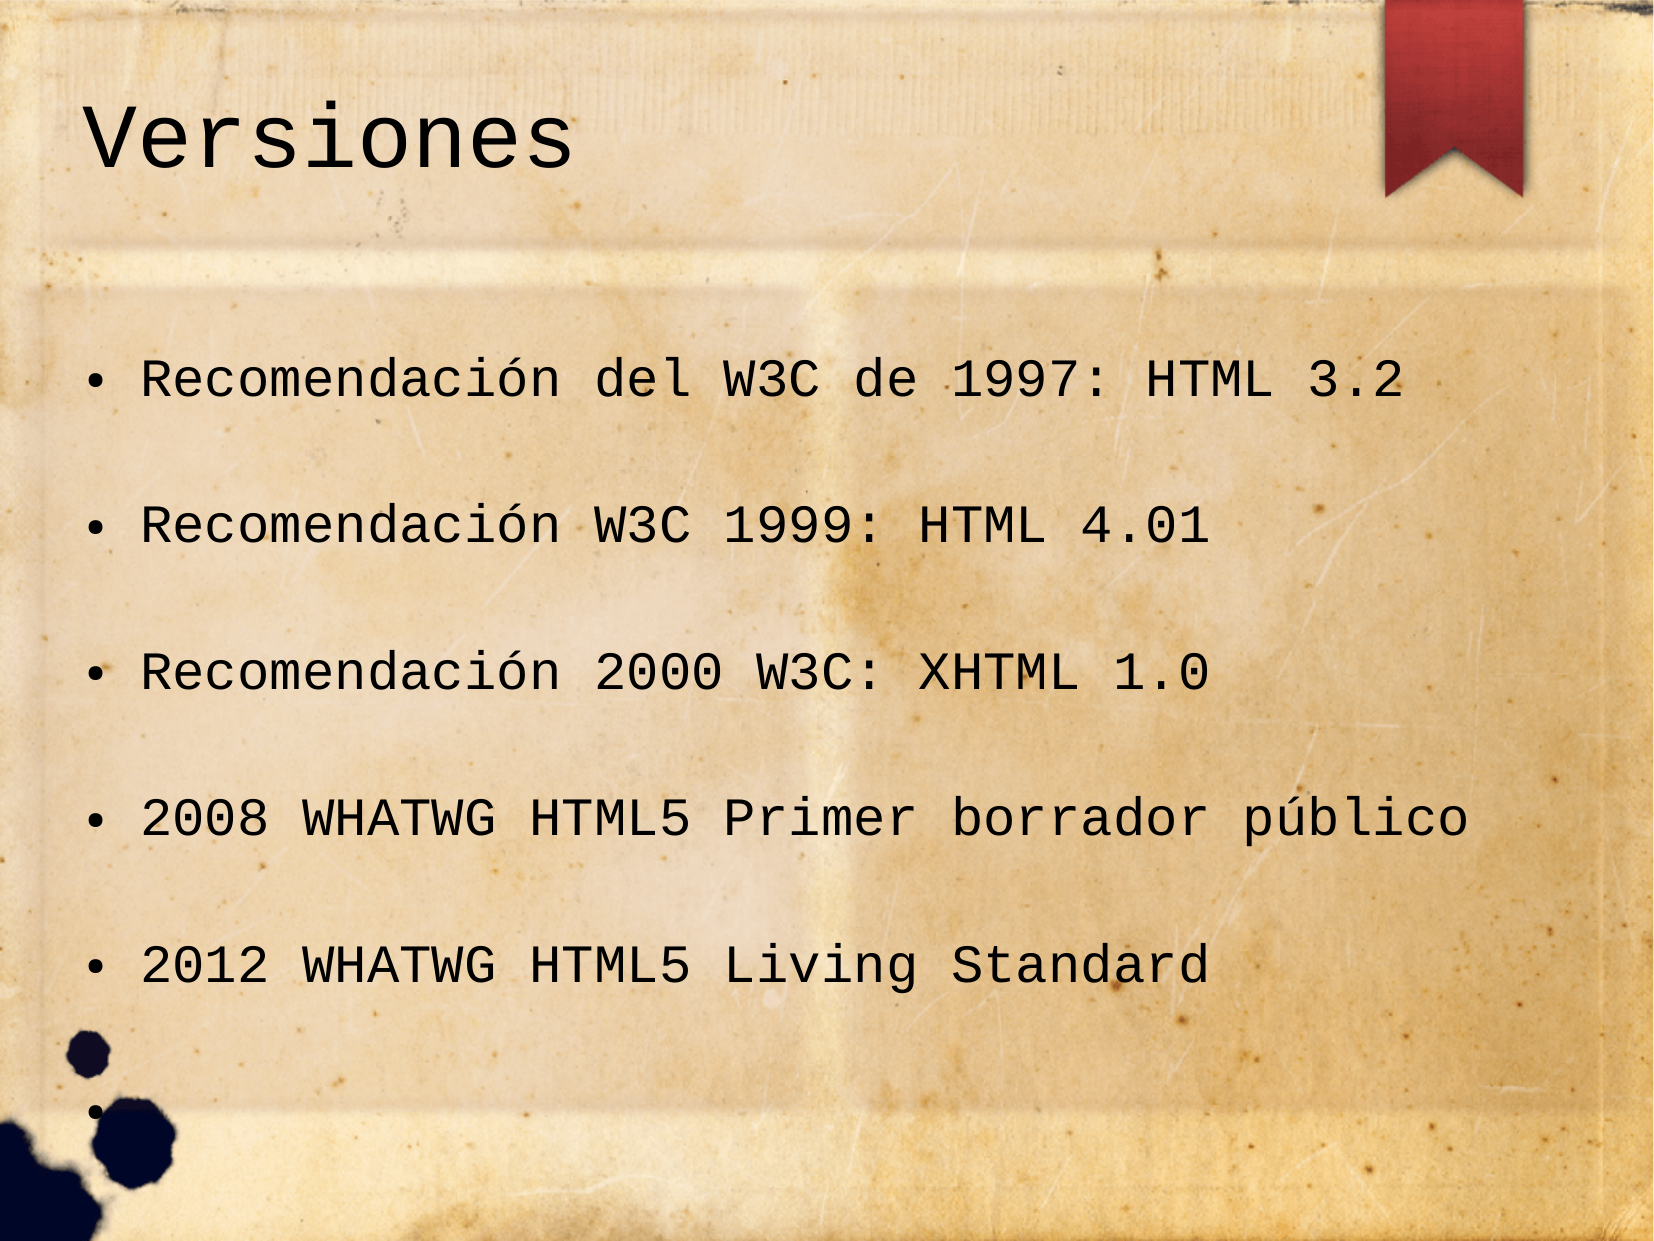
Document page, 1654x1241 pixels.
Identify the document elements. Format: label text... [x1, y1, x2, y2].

title Versiones [82, 49, 1347, 237]
list Recomendación del W3C de 1997: HTML 3.2 Recomendación W3C 1999: HTML 4.01 Recomendación 2000 W3C: XHTML 1.0 2008 WHATWG HTML5 Primer borrador público 2012 WHATWG HTML5 Living Standard [82, 290, 1538, 1010]
picture [0, 0, 1654, 1241]
